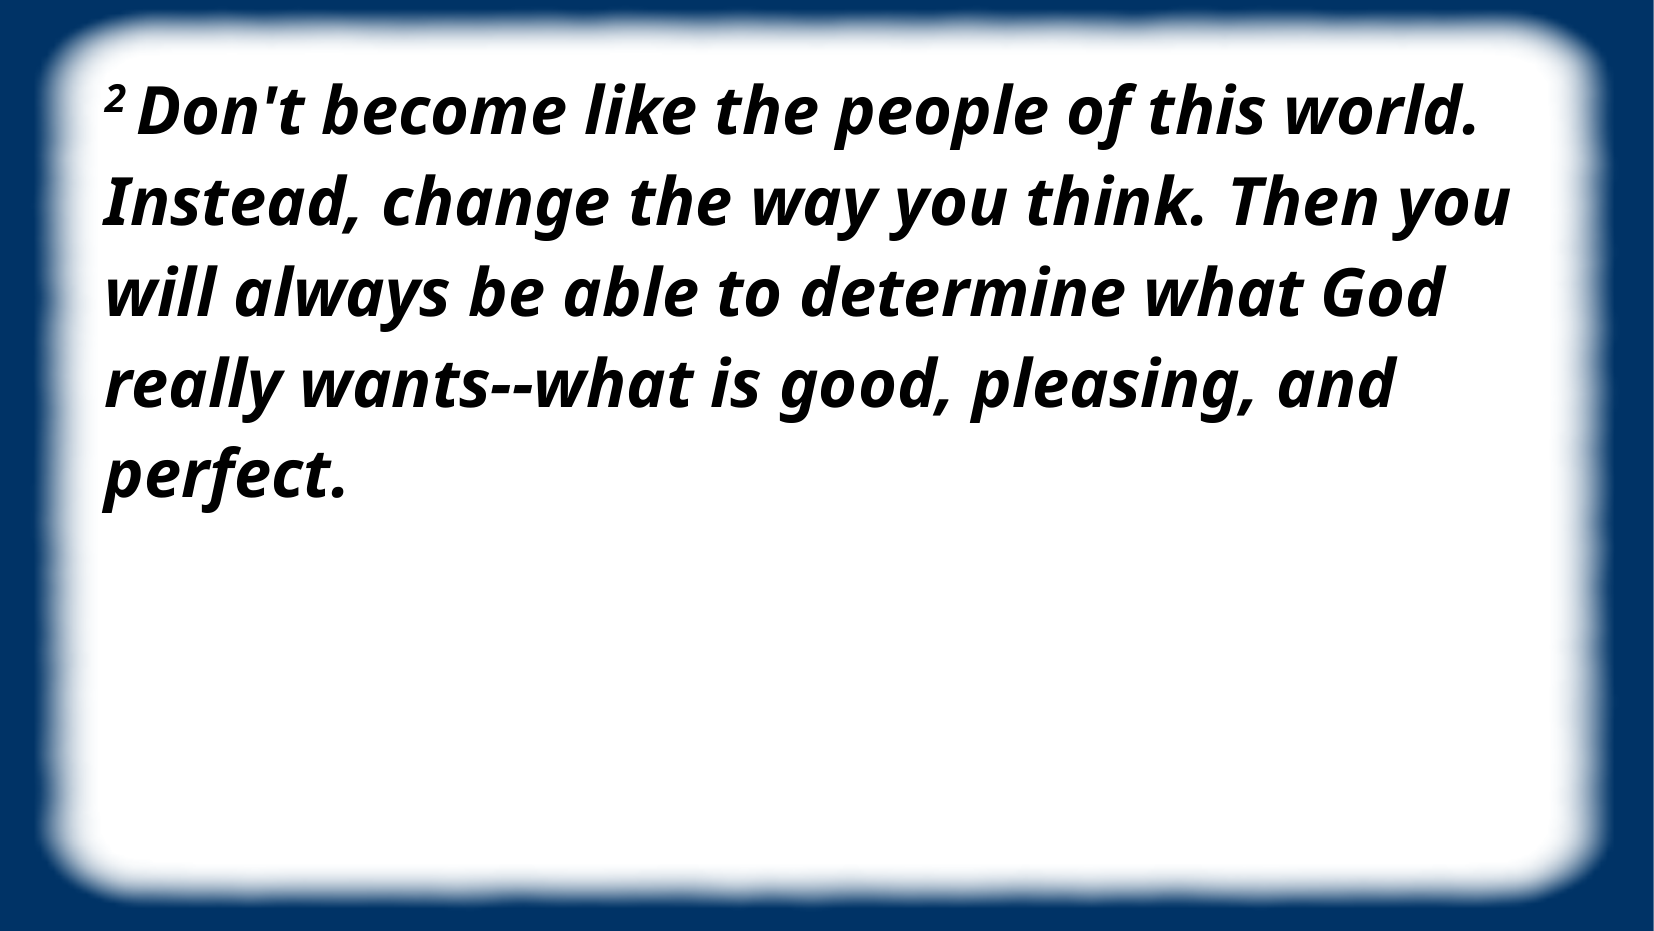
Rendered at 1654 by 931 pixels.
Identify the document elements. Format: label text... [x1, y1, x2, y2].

text_box 2 Don't become like the people of this world. Instead, change the way you think. Then you will always be able to determine what God really wants--what is good, pleasing, and perfect. [90, 56, 1546, 515]
picture [0, 0, 1654, 931]
